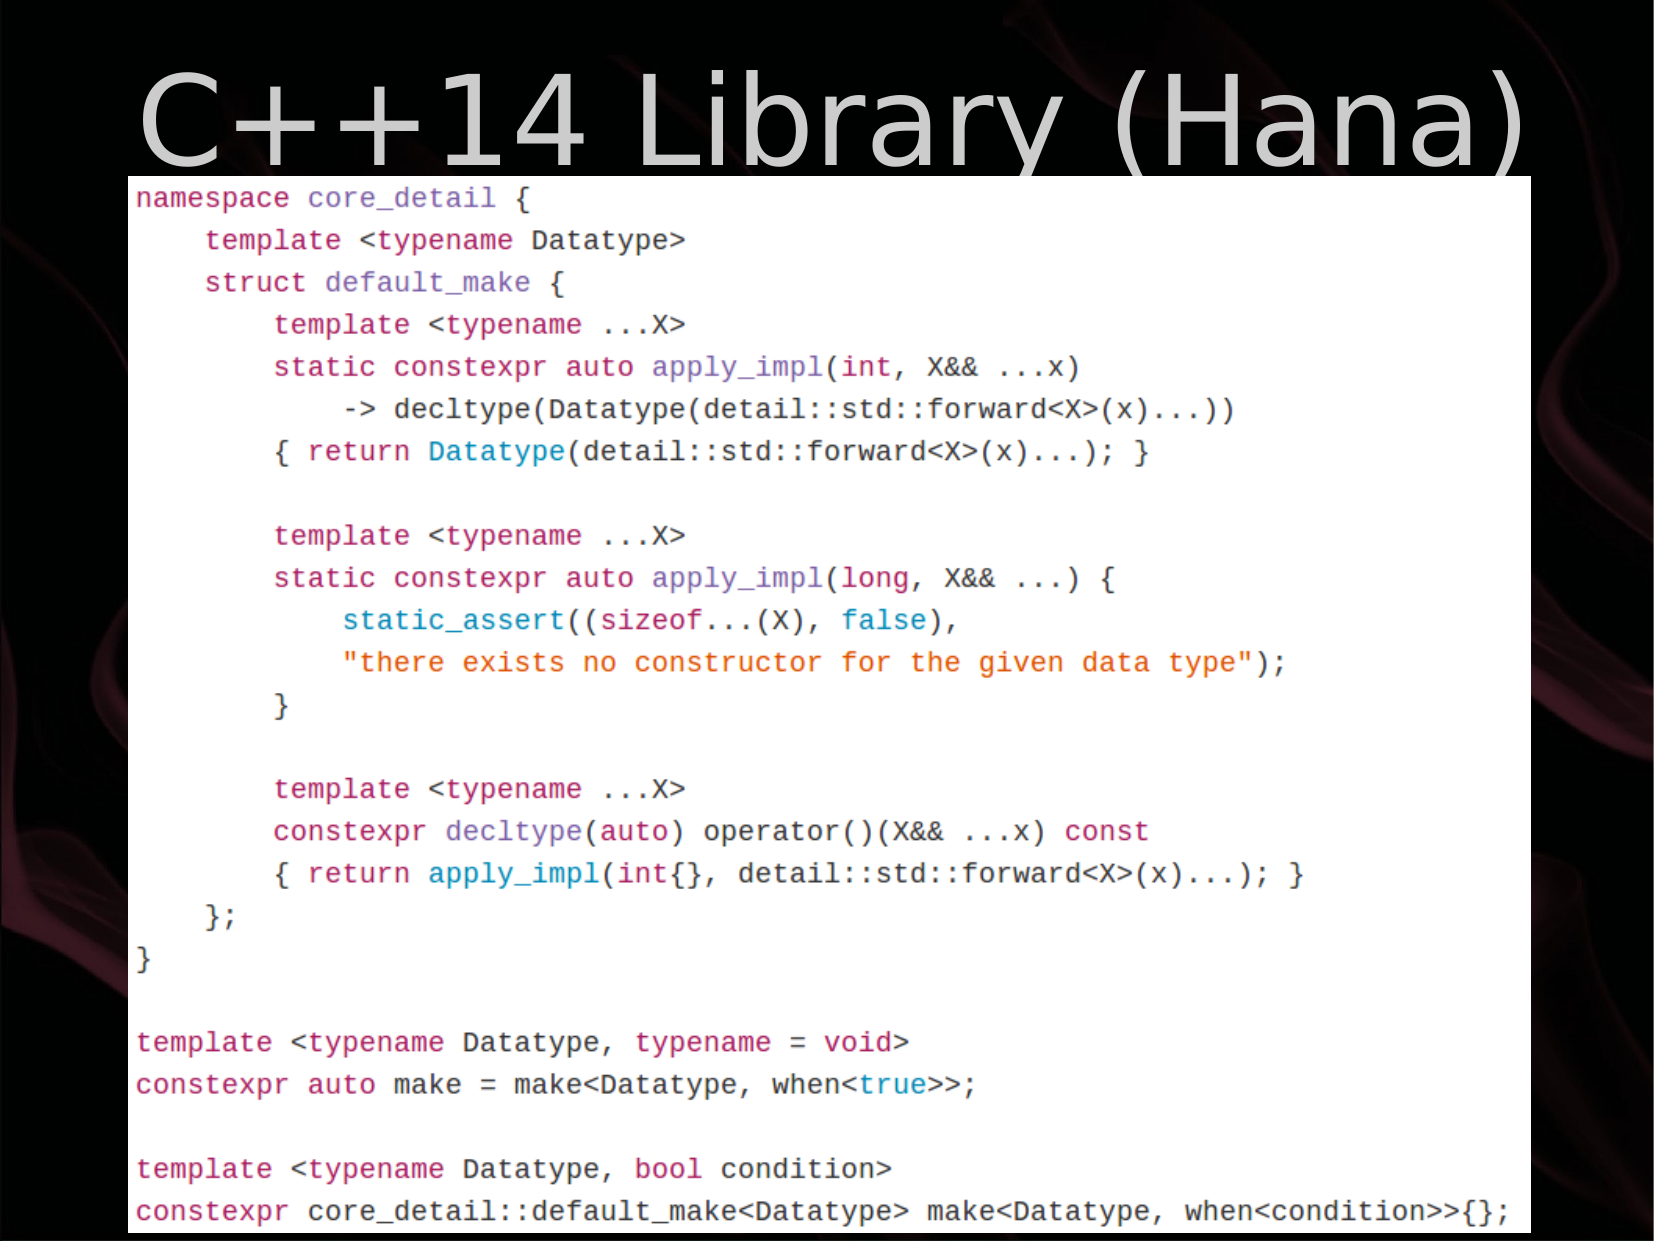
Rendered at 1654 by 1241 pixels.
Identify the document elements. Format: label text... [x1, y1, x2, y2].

picture [0, 0, 1654, 1241]
title C++14 Library (Hana) [90, 45, 1579, 200]
